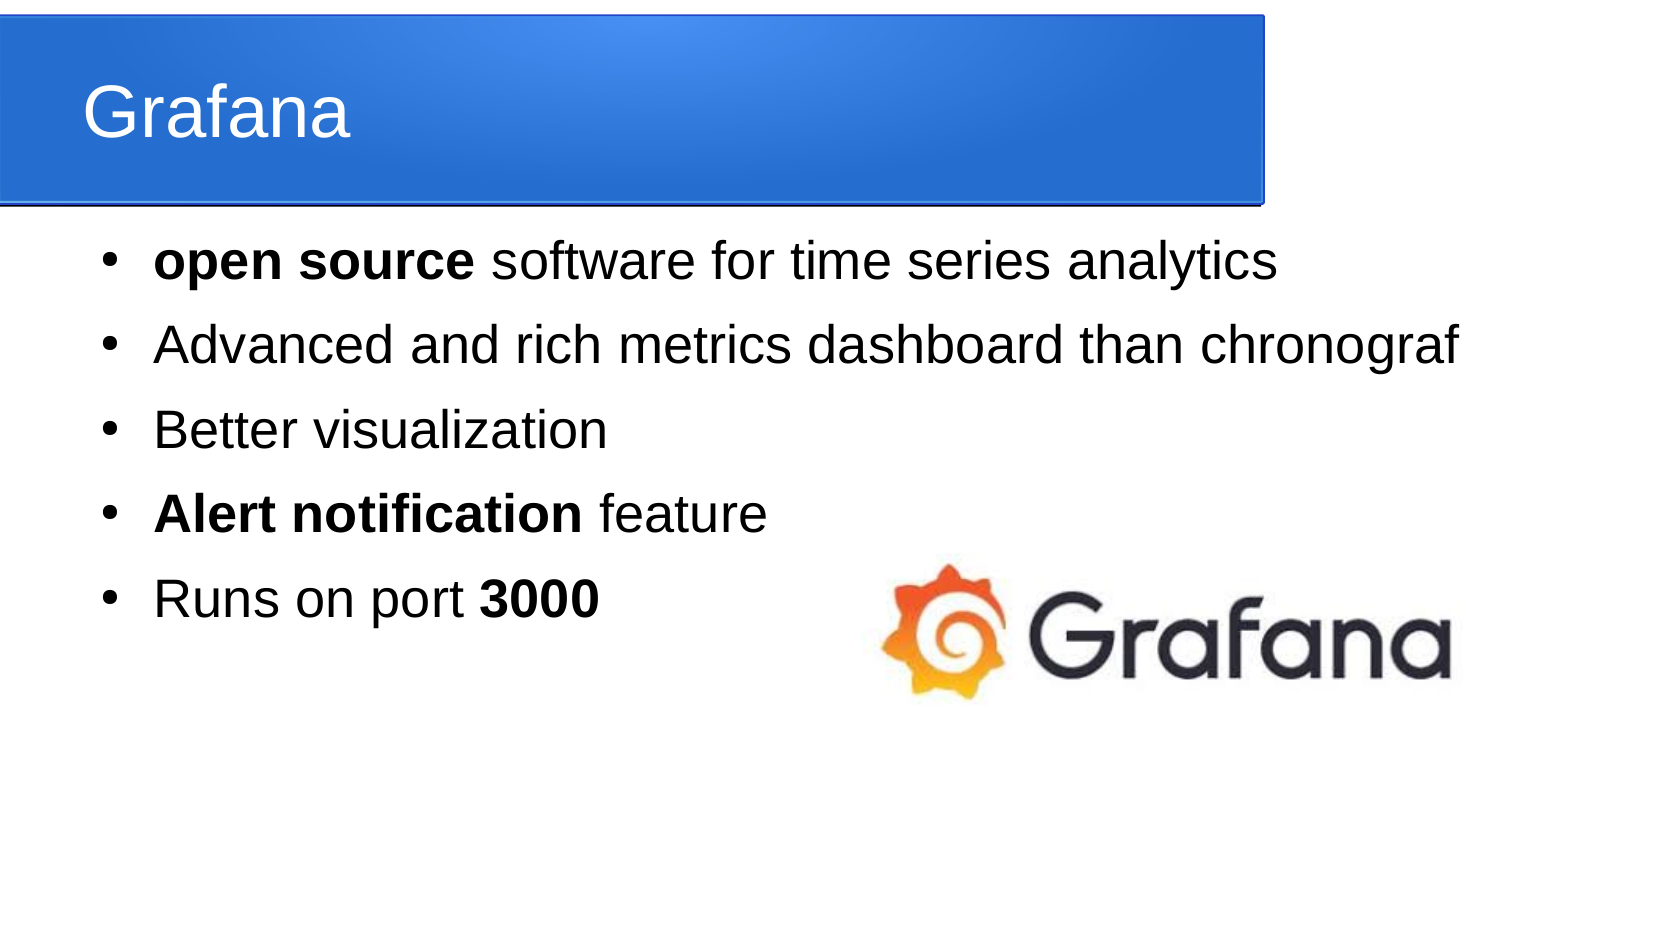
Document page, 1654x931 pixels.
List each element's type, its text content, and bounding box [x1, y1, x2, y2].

picture [862, 529, 1469, 733]
list open source software for time series analytics Advanced and rich metrics dashboard than chronograf Better visualization Alert notification feature Runs on port 3000 [82, 230, 1571, 770]
title Grafana [82, 35, 1235, 189]
